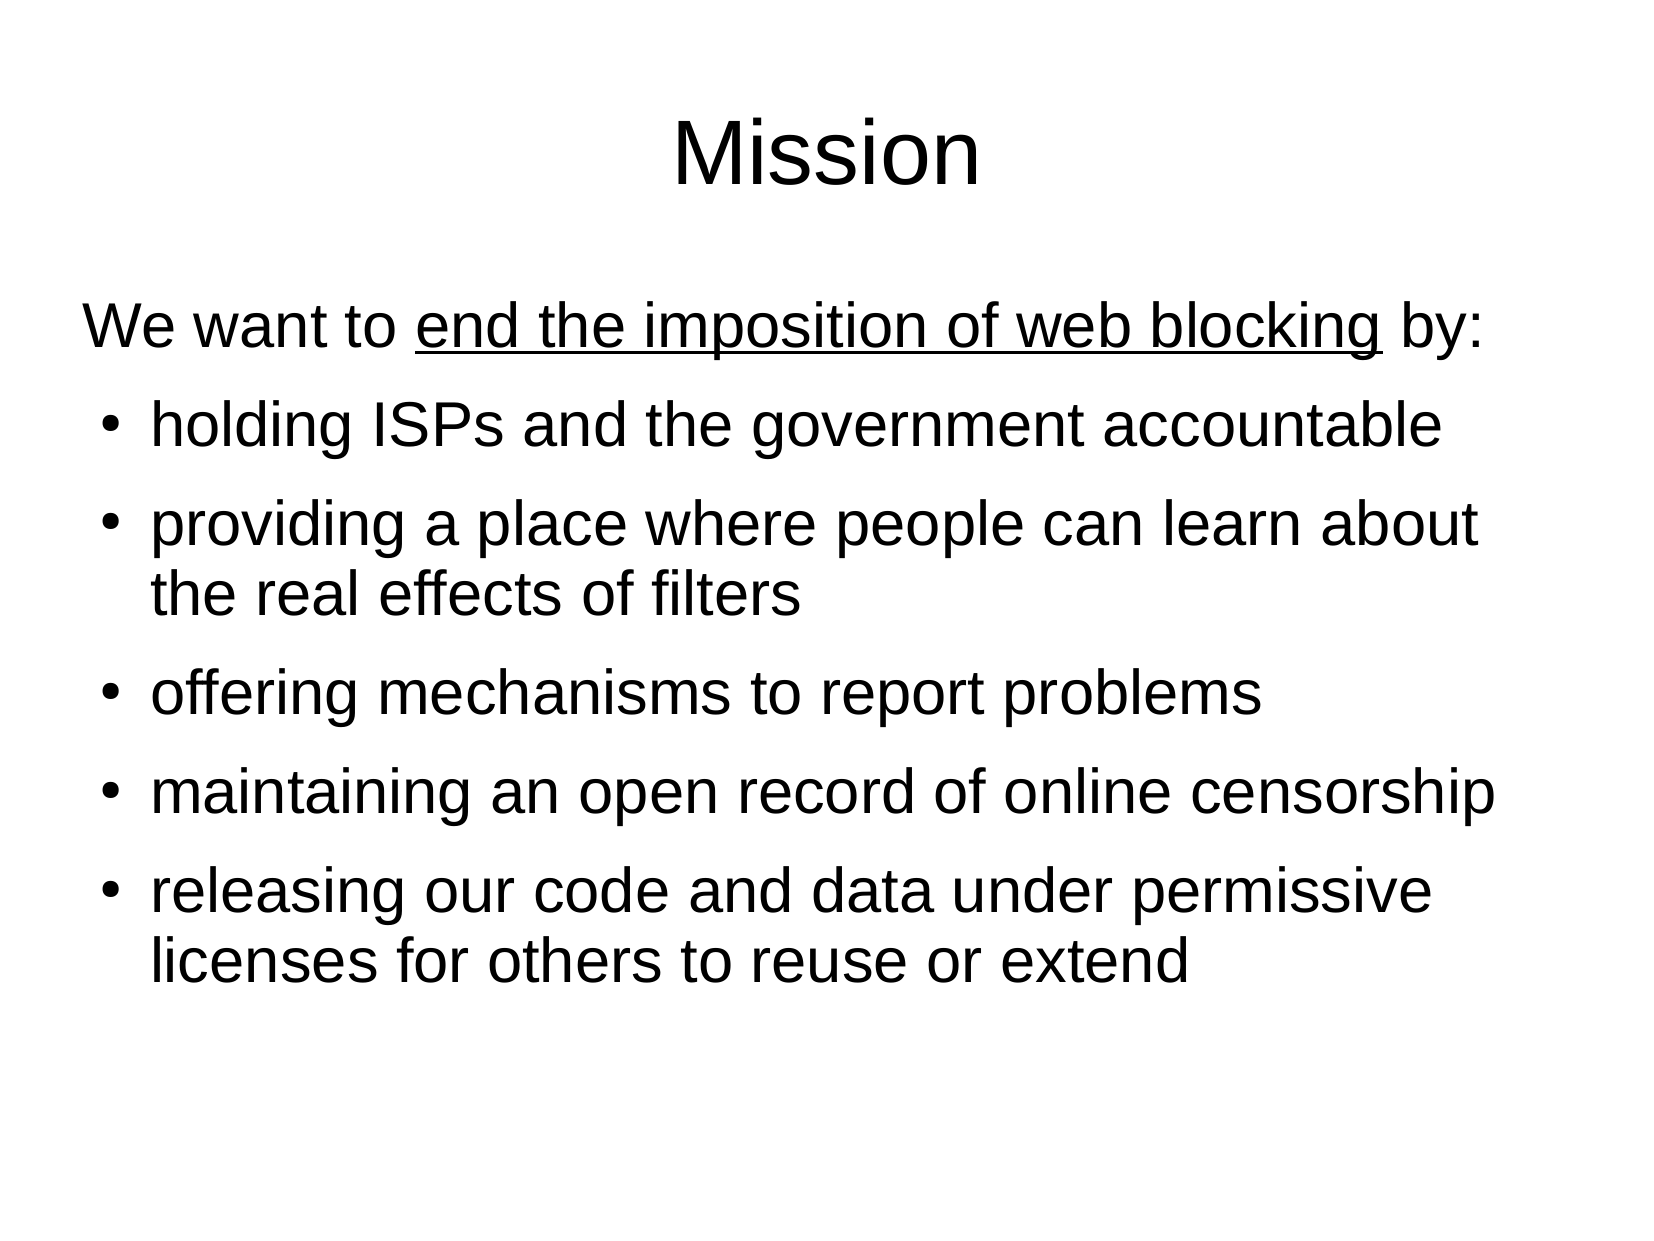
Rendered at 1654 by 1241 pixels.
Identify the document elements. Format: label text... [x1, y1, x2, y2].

title Mission [82, 49, 1571, 257]
list We want to end the imposition of web blocking by: holding ISPs and the government accountable providing a place where people can learn about the real effects of filters offering mechanisms to report problems maintaining an open record of online censorship releasing our code and data under permissive licenses for others to reuse or extend [82, 290, 1571, 1010]
